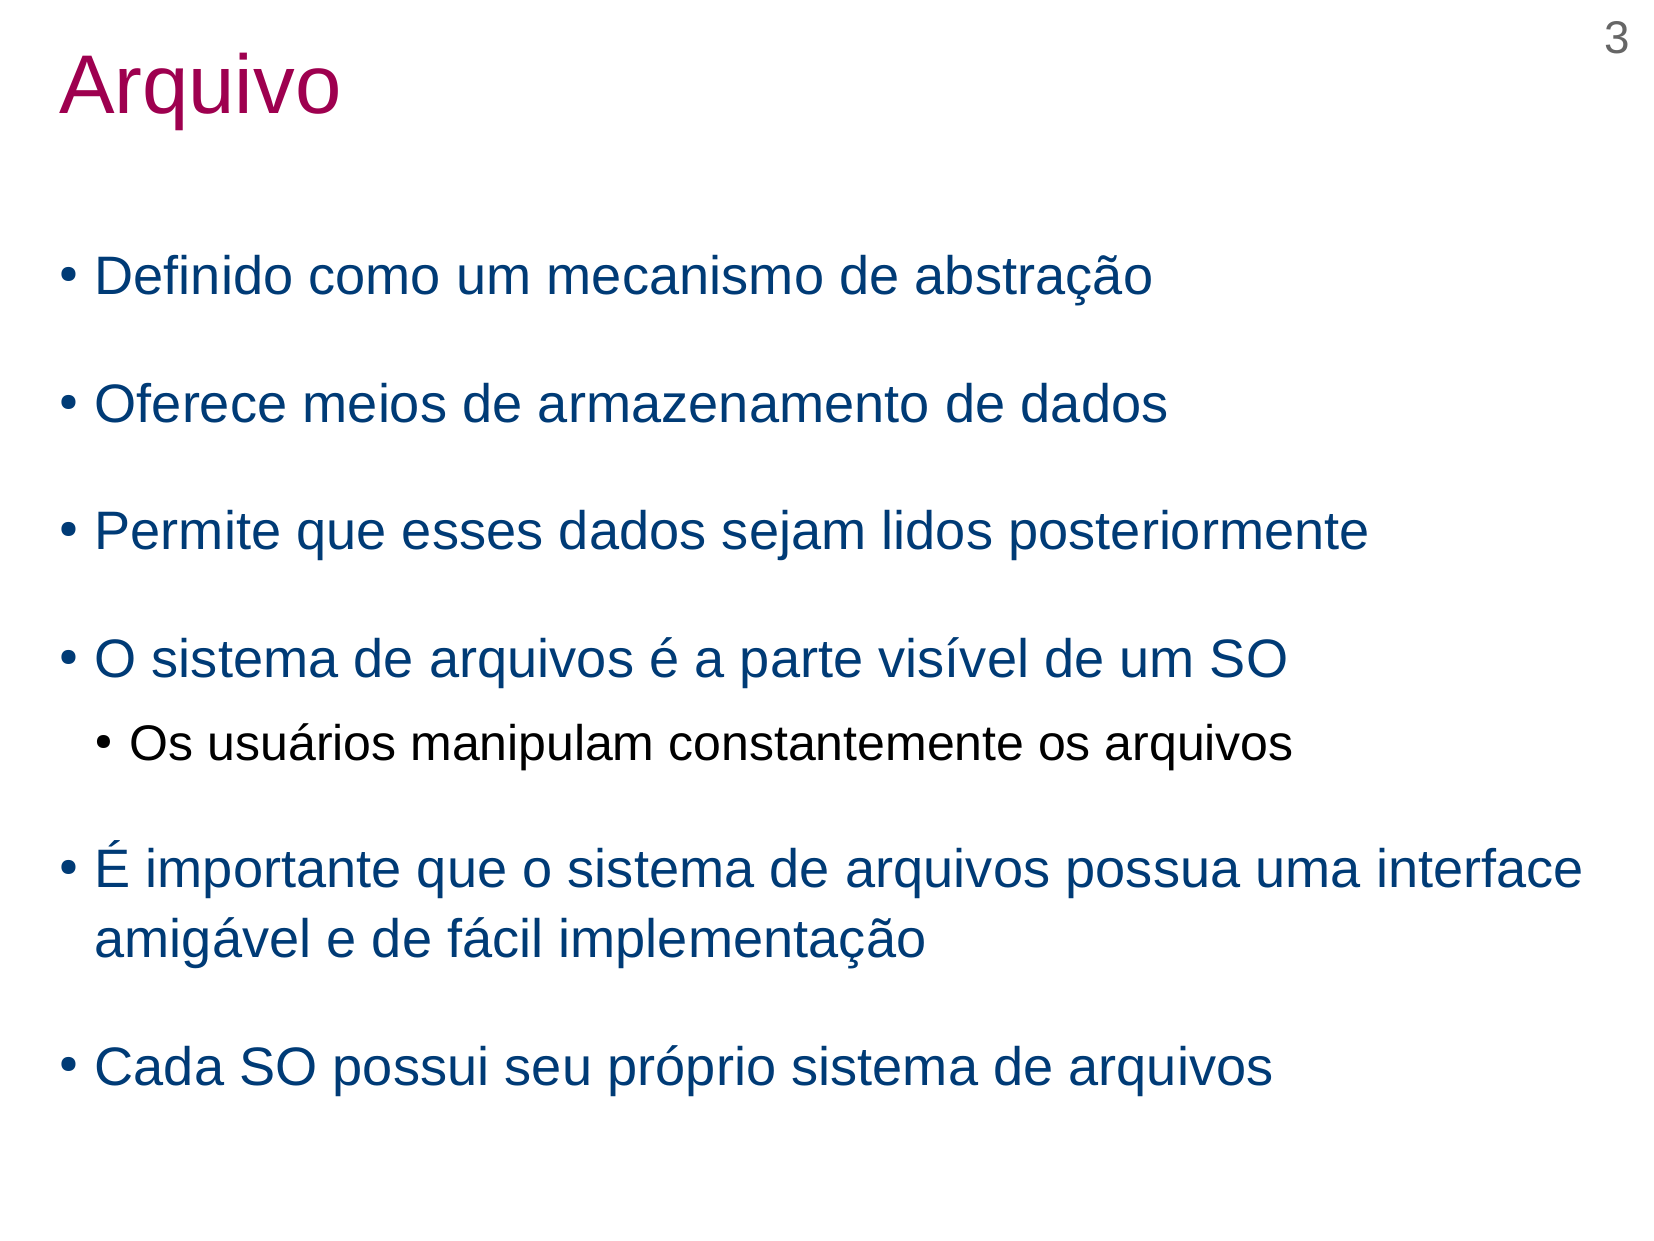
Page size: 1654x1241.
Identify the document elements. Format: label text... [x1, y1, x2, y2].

list Definido como um mecanismo de abstração Oferece meios de armazenamento de dados Permite que esses dados sejam lidos posteriormente O sistema de arquivos é a parte visível de um SO Os usuários manipulam constantemente os arquivos É importante que o sistema de arquivos possua uma interface amigável e de fácil implementação Cada SO possui seu próprio sistema de arquivos [59, 236, 1595, 1211]
title Arquivo [59, 29, 1595, 148]
